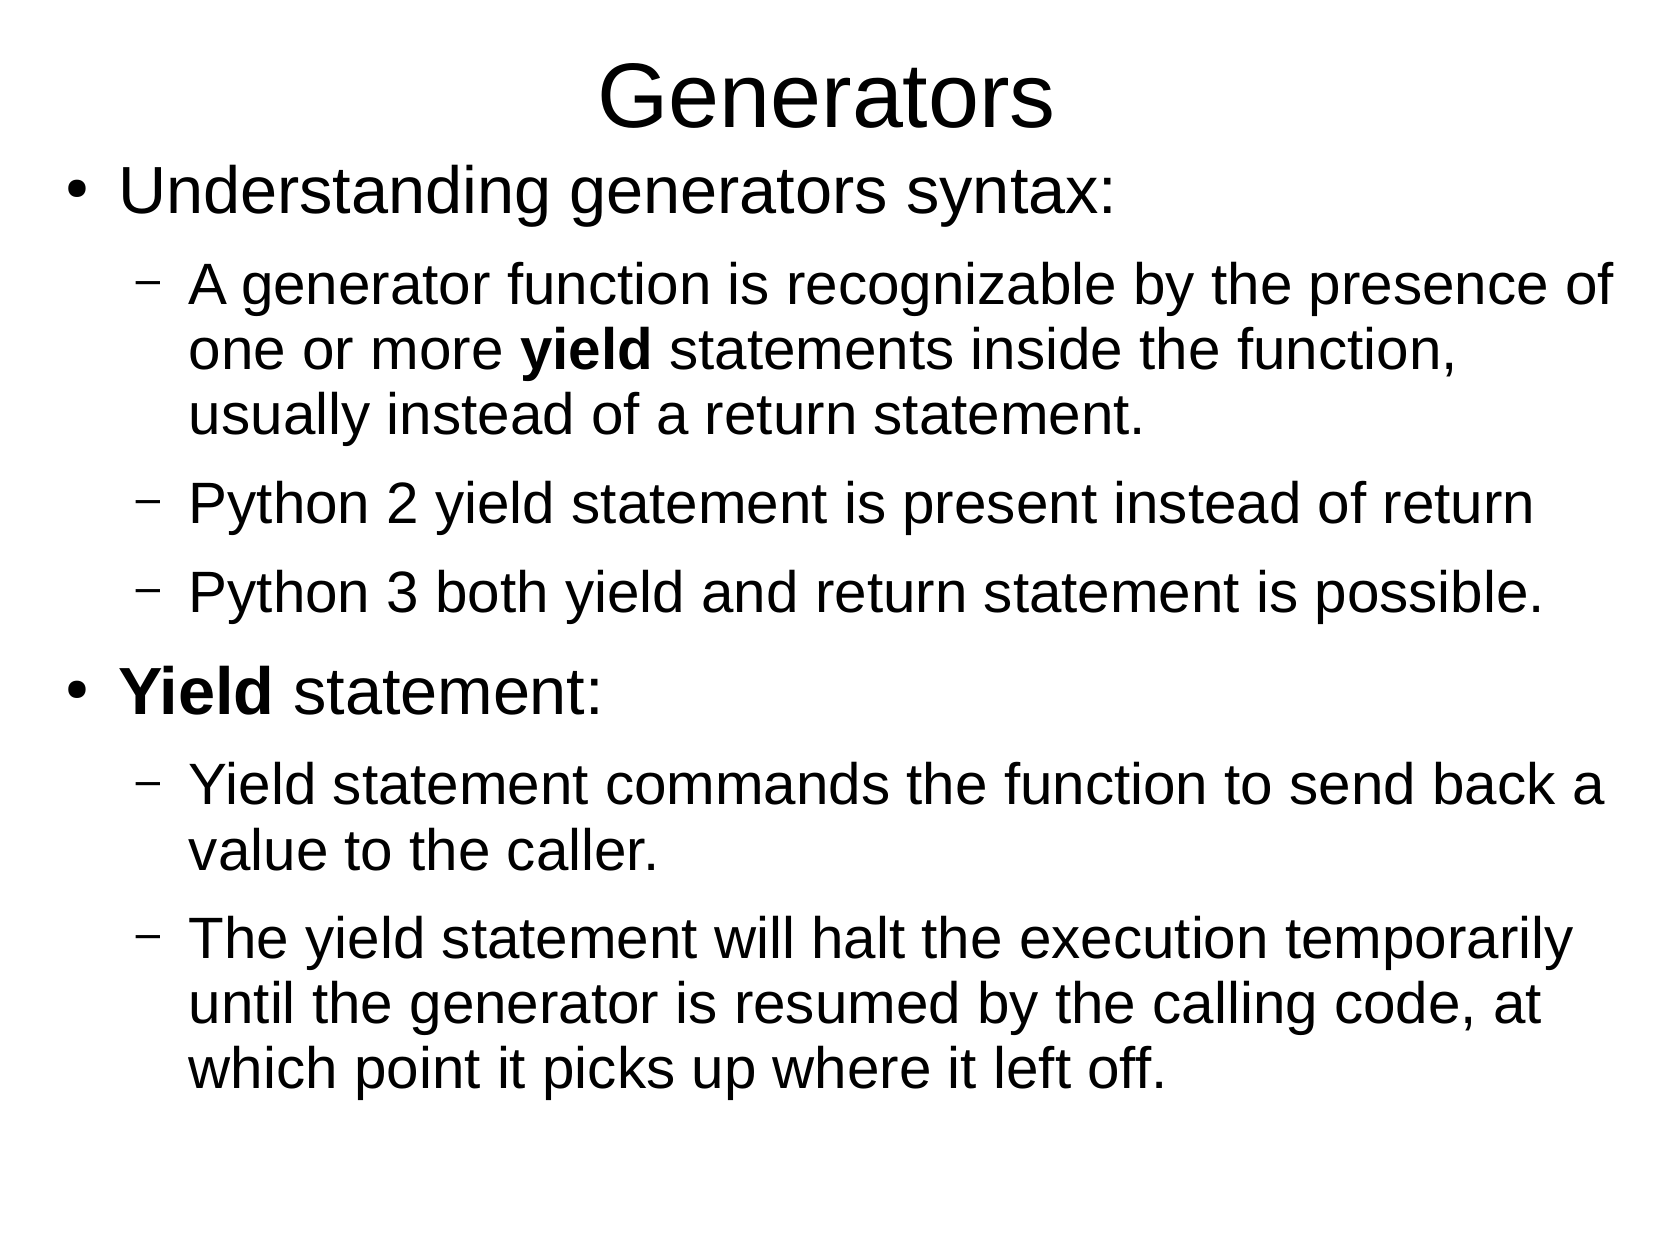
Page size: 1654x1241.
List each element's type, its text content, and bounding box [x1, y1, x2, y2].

list Understanding generators syntax: A generator function is recognizable by the presence of one or more yield statements inside the function, usually instead of a return statement. Python 2 yield statement is present instead of return Python 3 both yield and return statement is possible. Yield statement: Yield statement commands the function to send back a value to the caller. The yield statement will halt the execution temporarily until the generator is resumed by the calling code, at which point it picks up where it left off. [47, 153, 1642, 1241]
title Generators [82, 44, 1571, 147]
